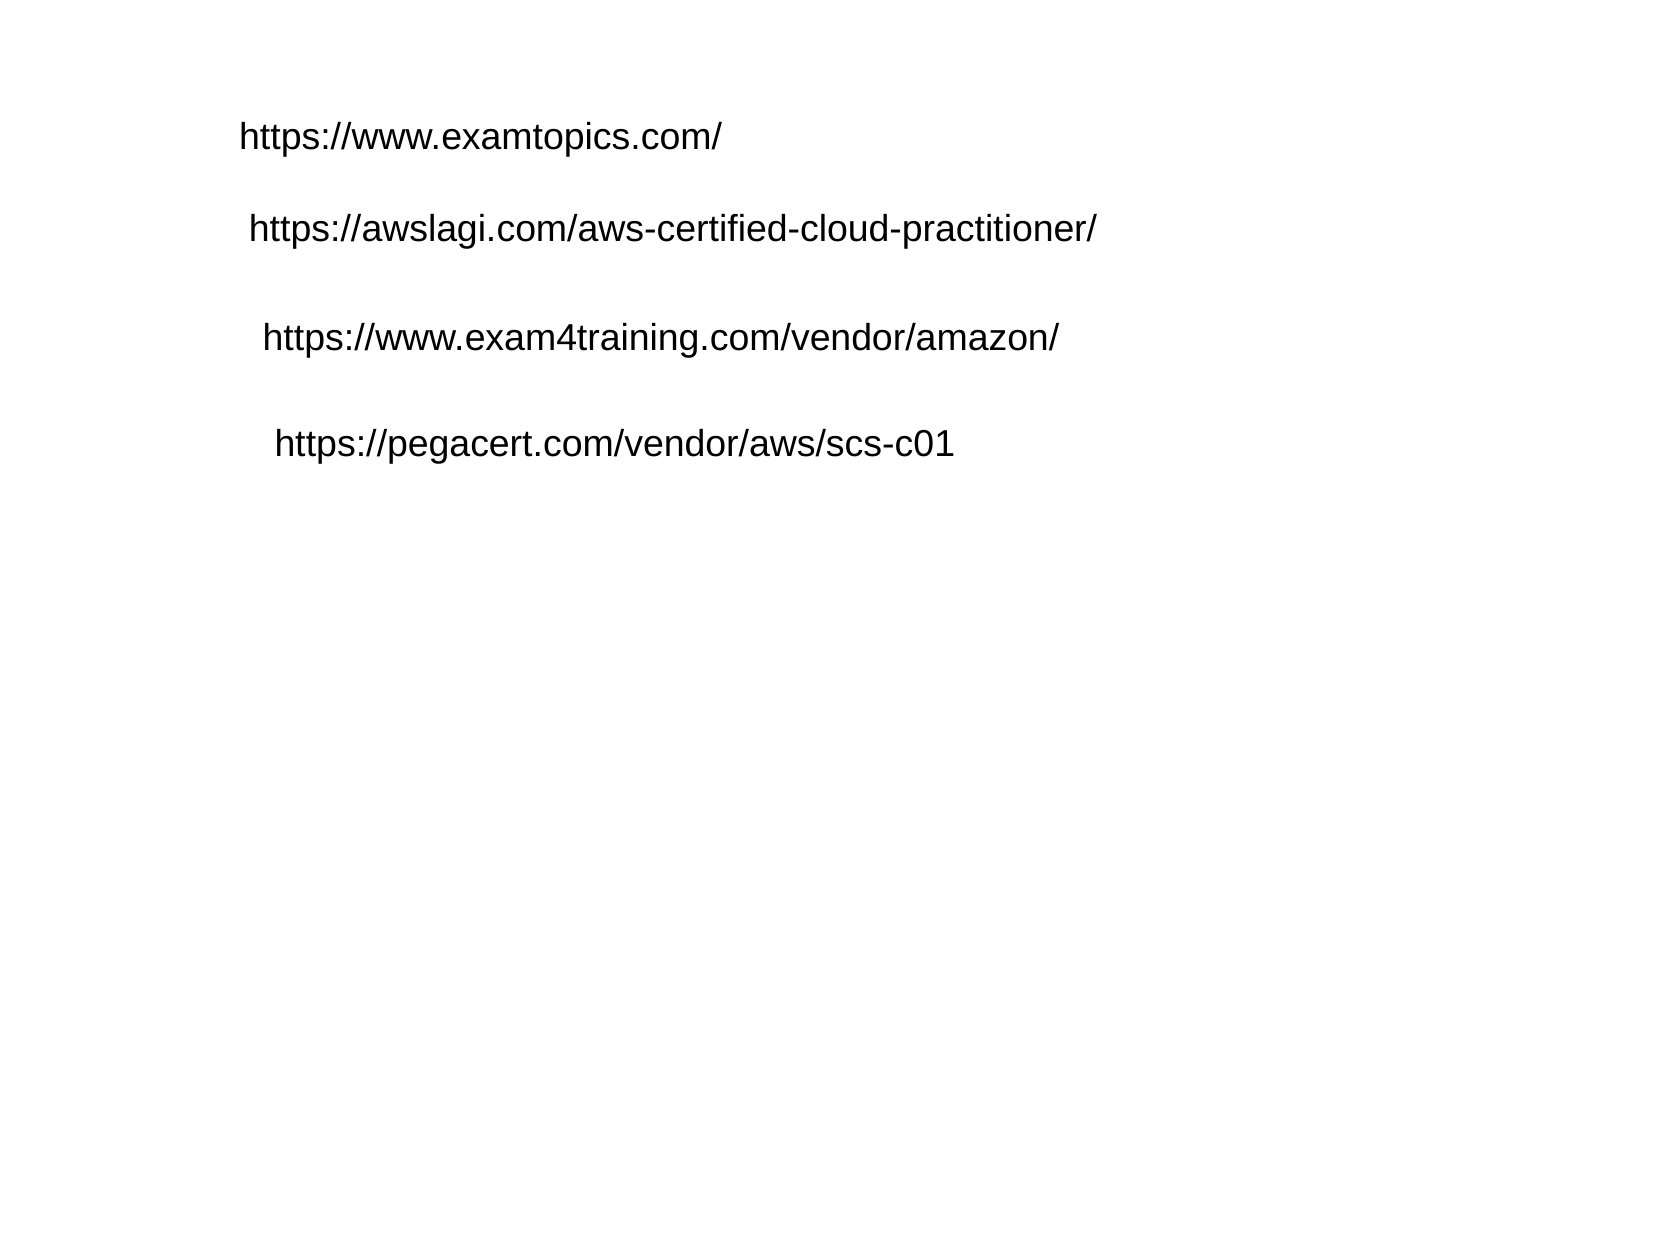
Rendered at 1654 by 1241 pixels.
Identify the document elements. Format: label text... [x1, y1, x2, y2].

text_box https://pegacert.com/vendor/aws/scs-c01 [259, 415, 971, 473]
text_box https://awslagi.com/aws-certified-cloud-practitioner/ [234, 200, 1115, 258]
text_box https://www.examtopics.com/ [224, 108, 740, 166]
text_box https://www.exam4training.com/vendor/amazon/ [248, 309, 1078, 367]
